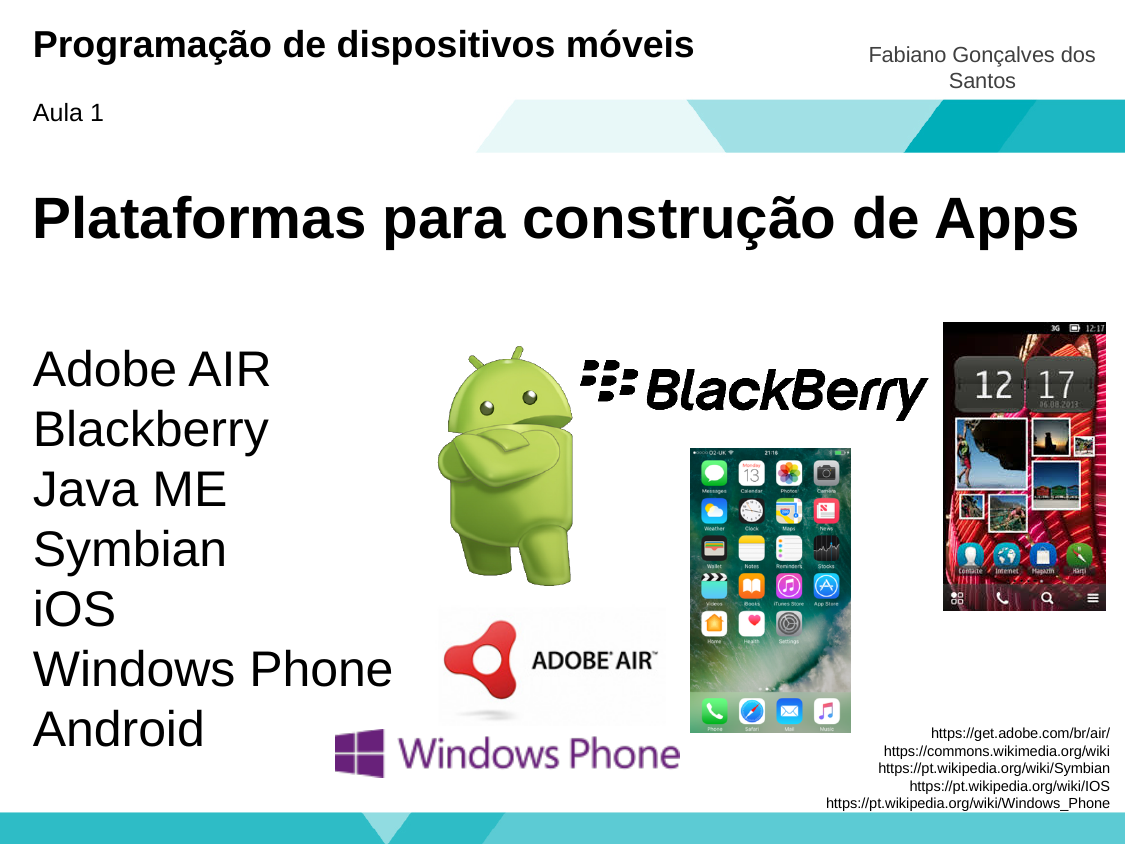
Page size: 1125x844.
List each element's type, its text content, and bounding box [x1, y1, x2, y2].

text_box Plataformas para construção de Apps [18, 172, 1106, 258]
list Fabiano Gonçalves dos Santos [839, 33, 1125, 89]
title Programação de dispositivos móveis [18, 18, 767, 88]
picture [0, 0, 1125, 844]
text_box https://get.adobe.com/br/air/ https://commons.wikimedia.org/wiki https://pt.wikipedia.org/wiki/Symbian https://pt.wikipedia.org/wiki/IOS https://pt.wikipedia.org/wiki/Windows_Phone [804, 716, 1125, 820]
list Aula 1 [18, 88, 389, 140]
text_box Adobe AIR Blackberry Java ME Symbian iOS Windows Phone Android [18, 329, 581, 765]
